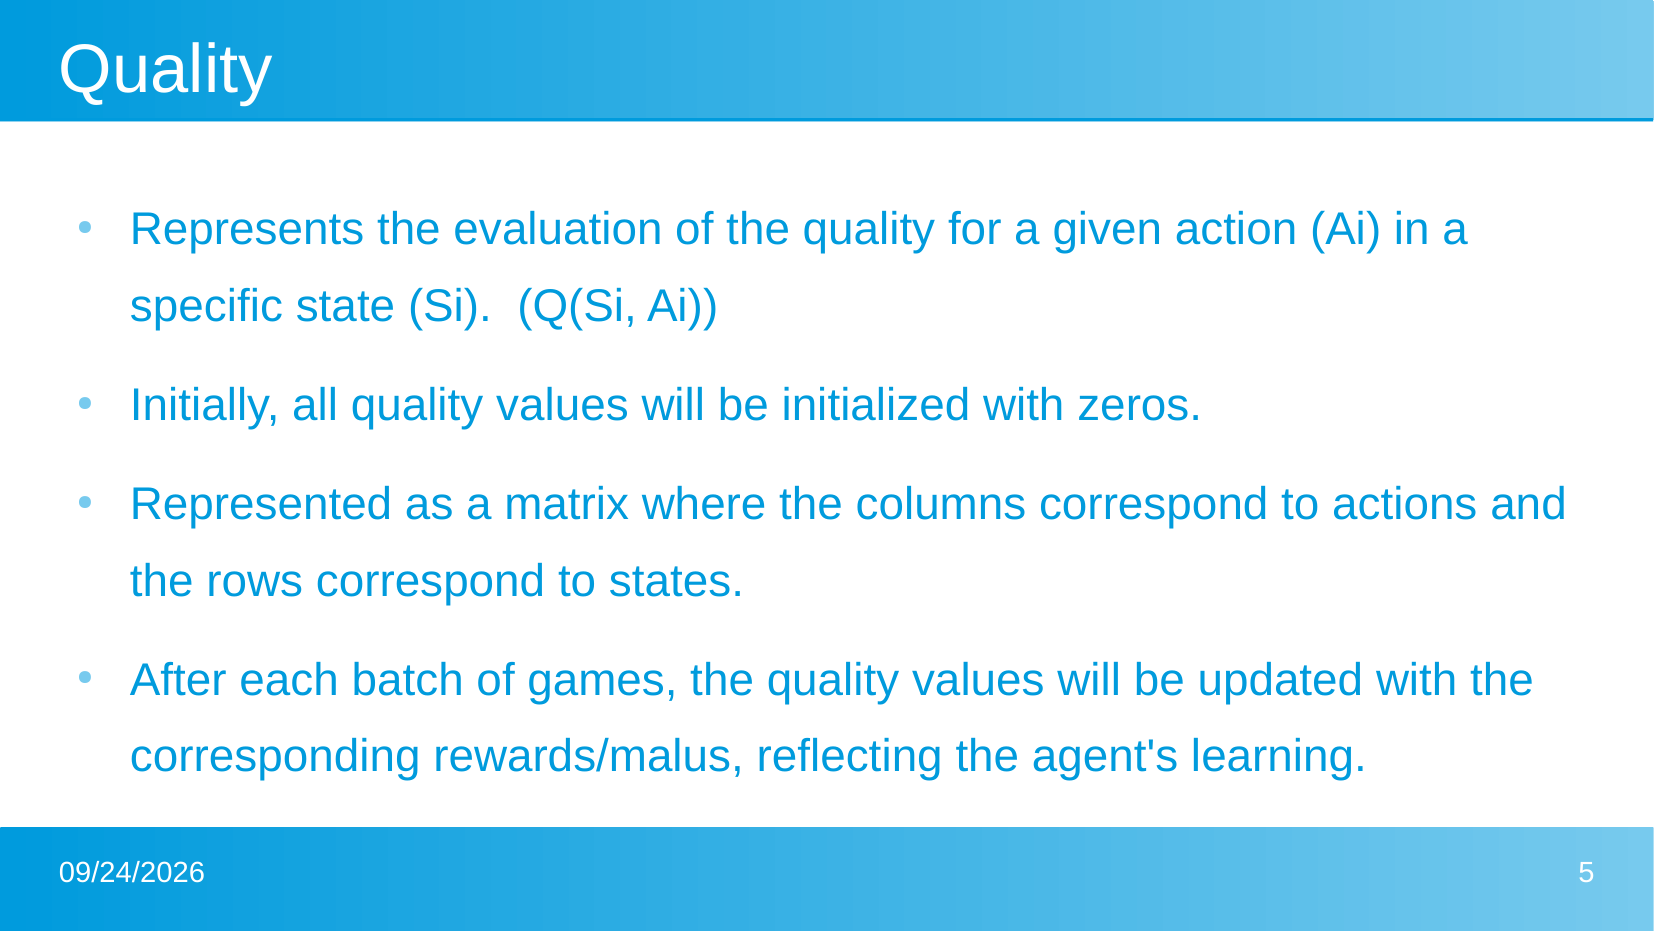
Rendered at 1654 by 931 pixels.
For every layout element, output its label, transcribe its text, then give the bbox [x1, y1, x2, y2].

list Represents the evaluation of the quality for a given action (Ai) in a specific state (Si). (Q(Si, Ai)) Initially, all quality values will be initialized with zeros. Represented as a matrix where the columns correspond to actions and the rows correspond to states. After each batch of games, the quality values will be updated with the corresponding rewards/malus, reflecting the agent's learning. [59, 177, 1595, 768]
title Quality [59, 29, 1595, 108]
